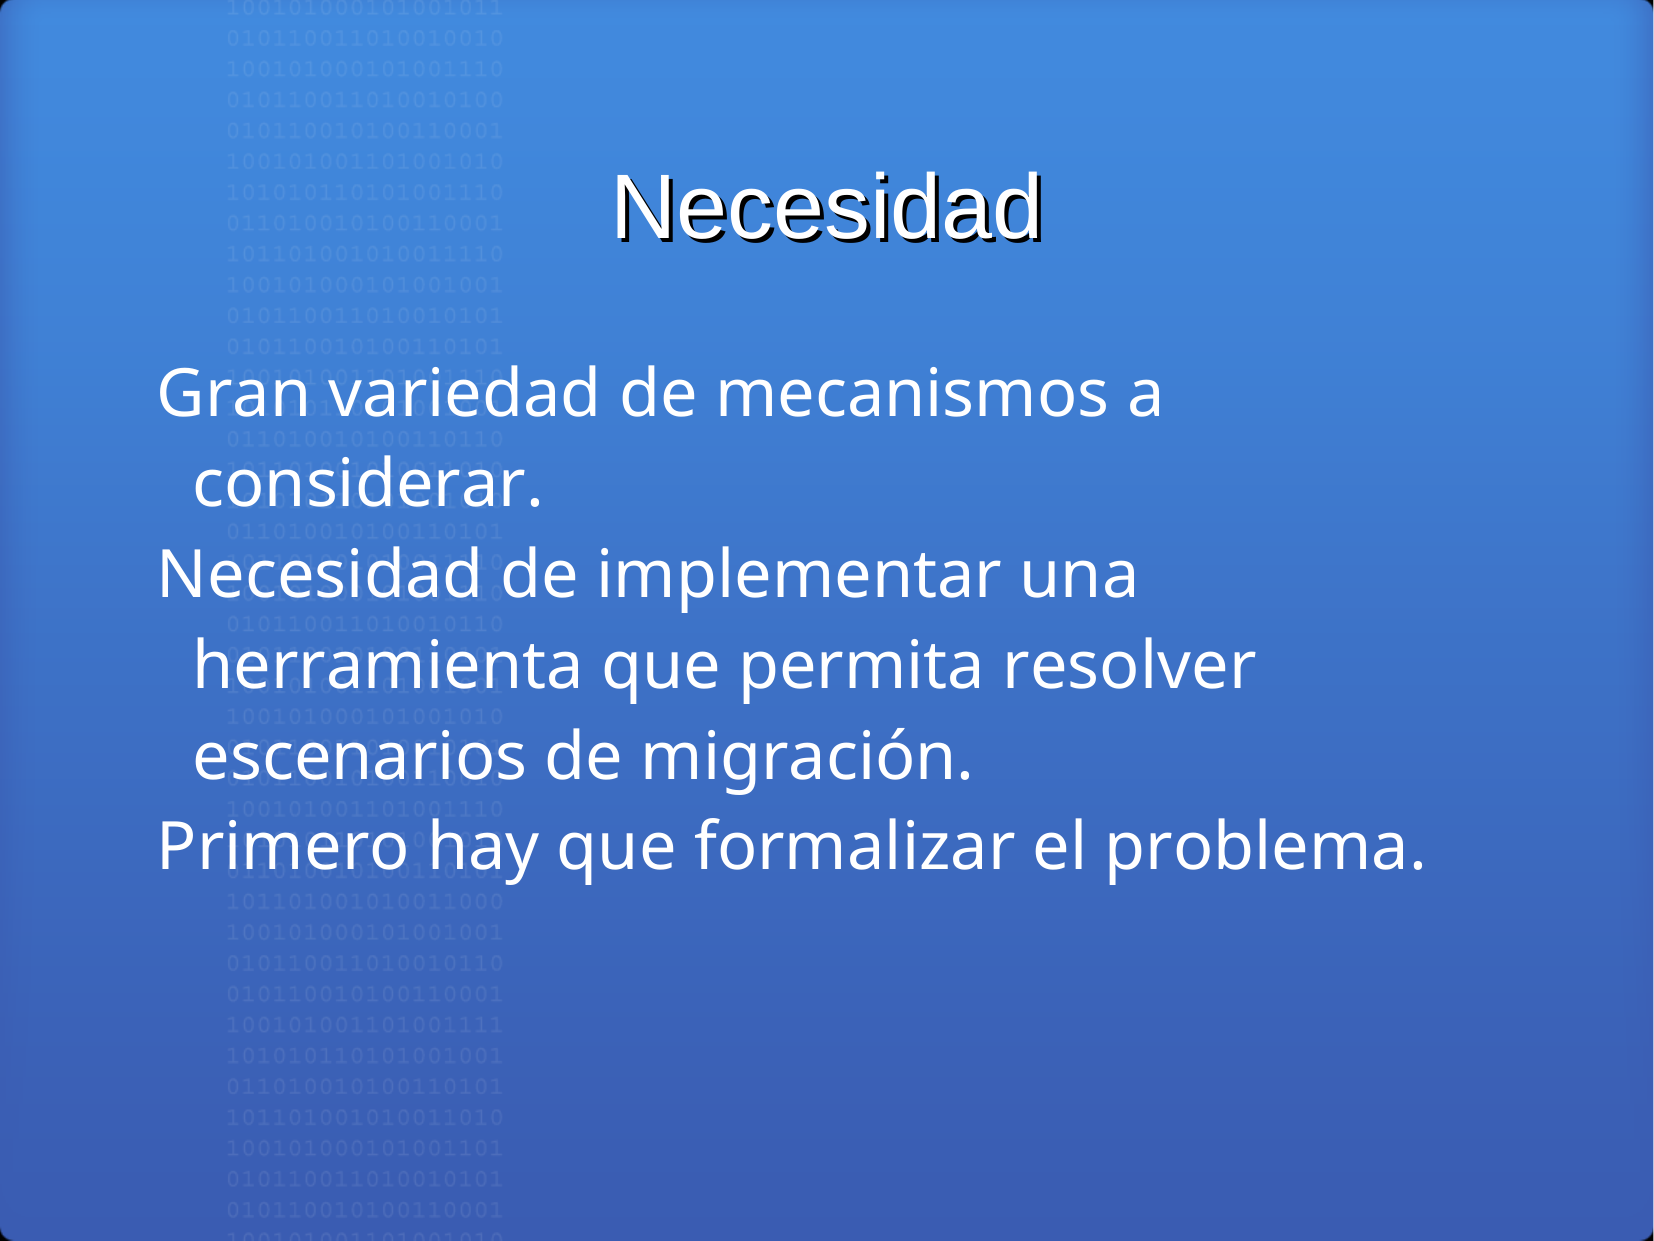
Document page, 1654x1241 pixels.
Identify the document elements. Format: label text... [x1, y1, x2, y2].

title Necesidad [121, 110, 1534, 303]
subtitle Gran variedad de mecanismos a considerar. Necesidad de implementar una herramienta que permita resolver escenarios de migración. Primero hay que formalizar el problema. [121, 352, 1534, 1119]
picture [0, 0, 1654, 1241]
